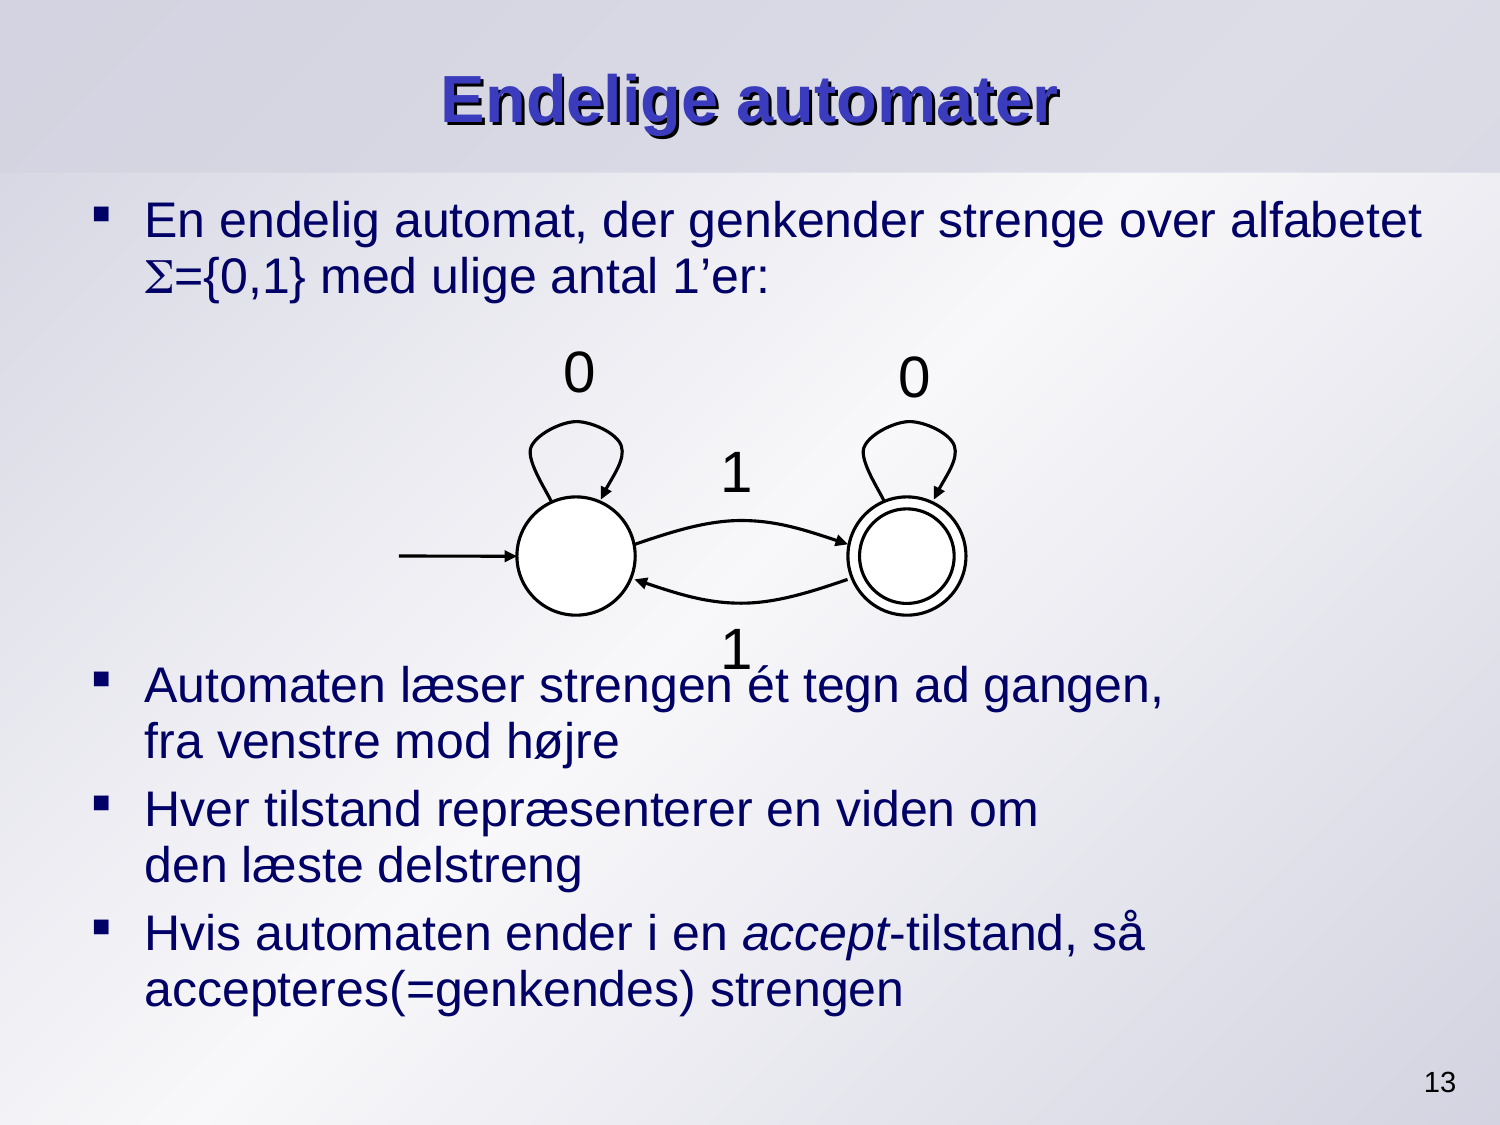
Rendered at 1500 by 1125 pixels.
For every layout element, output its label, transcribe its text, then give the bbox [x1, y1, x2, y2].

text_box 0 [549, 326, 612, 412]
title Endelige automater [75, 24, 1426, 174]
text_box [847, 496, 966, 616]
text_box 0 [883, 331, 946, 417]
text_box 1 [706, 603, 769, 689]
text_box [516, 496, 636, 616]
list En endelig automat, der genkender strenge over alfabetet Σ={0,1} med ulige antal 1’er: Automaten læser strengen ét tegn ad gangen, fra venstre mod højre Hver tilstand repræsenterer en viden om den læste delstreng Hvis automaten ender i en accept-tilstand, så accepteres(=genkendes) strengen [74, 184, 1459, 1095]
text_box 1 [706, 426, 769, 512]
